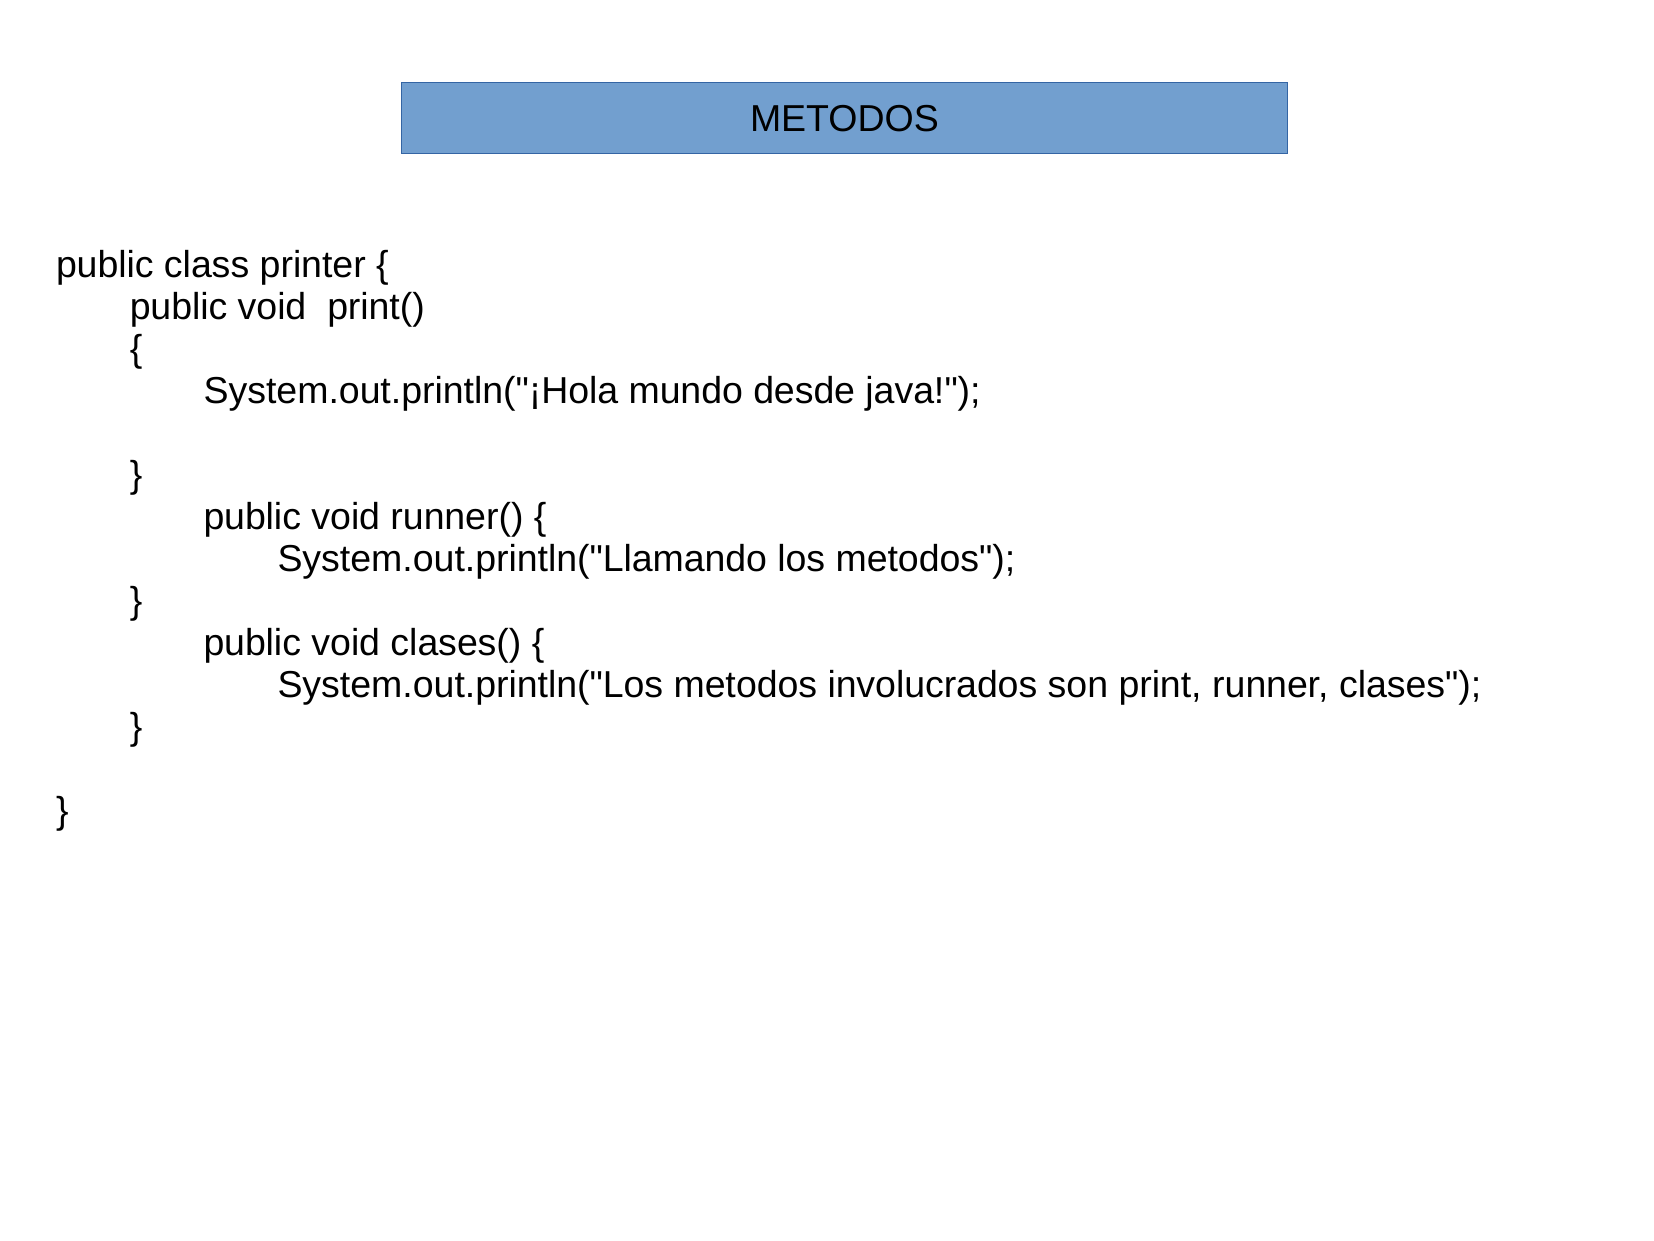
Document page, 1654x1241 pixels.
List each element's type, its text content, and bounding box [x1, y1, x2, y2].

text_box METODOS [401, 82, 1288, 154]
text_box public class printer { public void print() { System.out.println("¡Hola mundo desde java!"); } public void runner() { System.out.println("Llamando los metodos"); } public void clases() { System.out.println("Los metodos involucrados son print, runner, clases"); } } [41, 235, 1548, 839]
